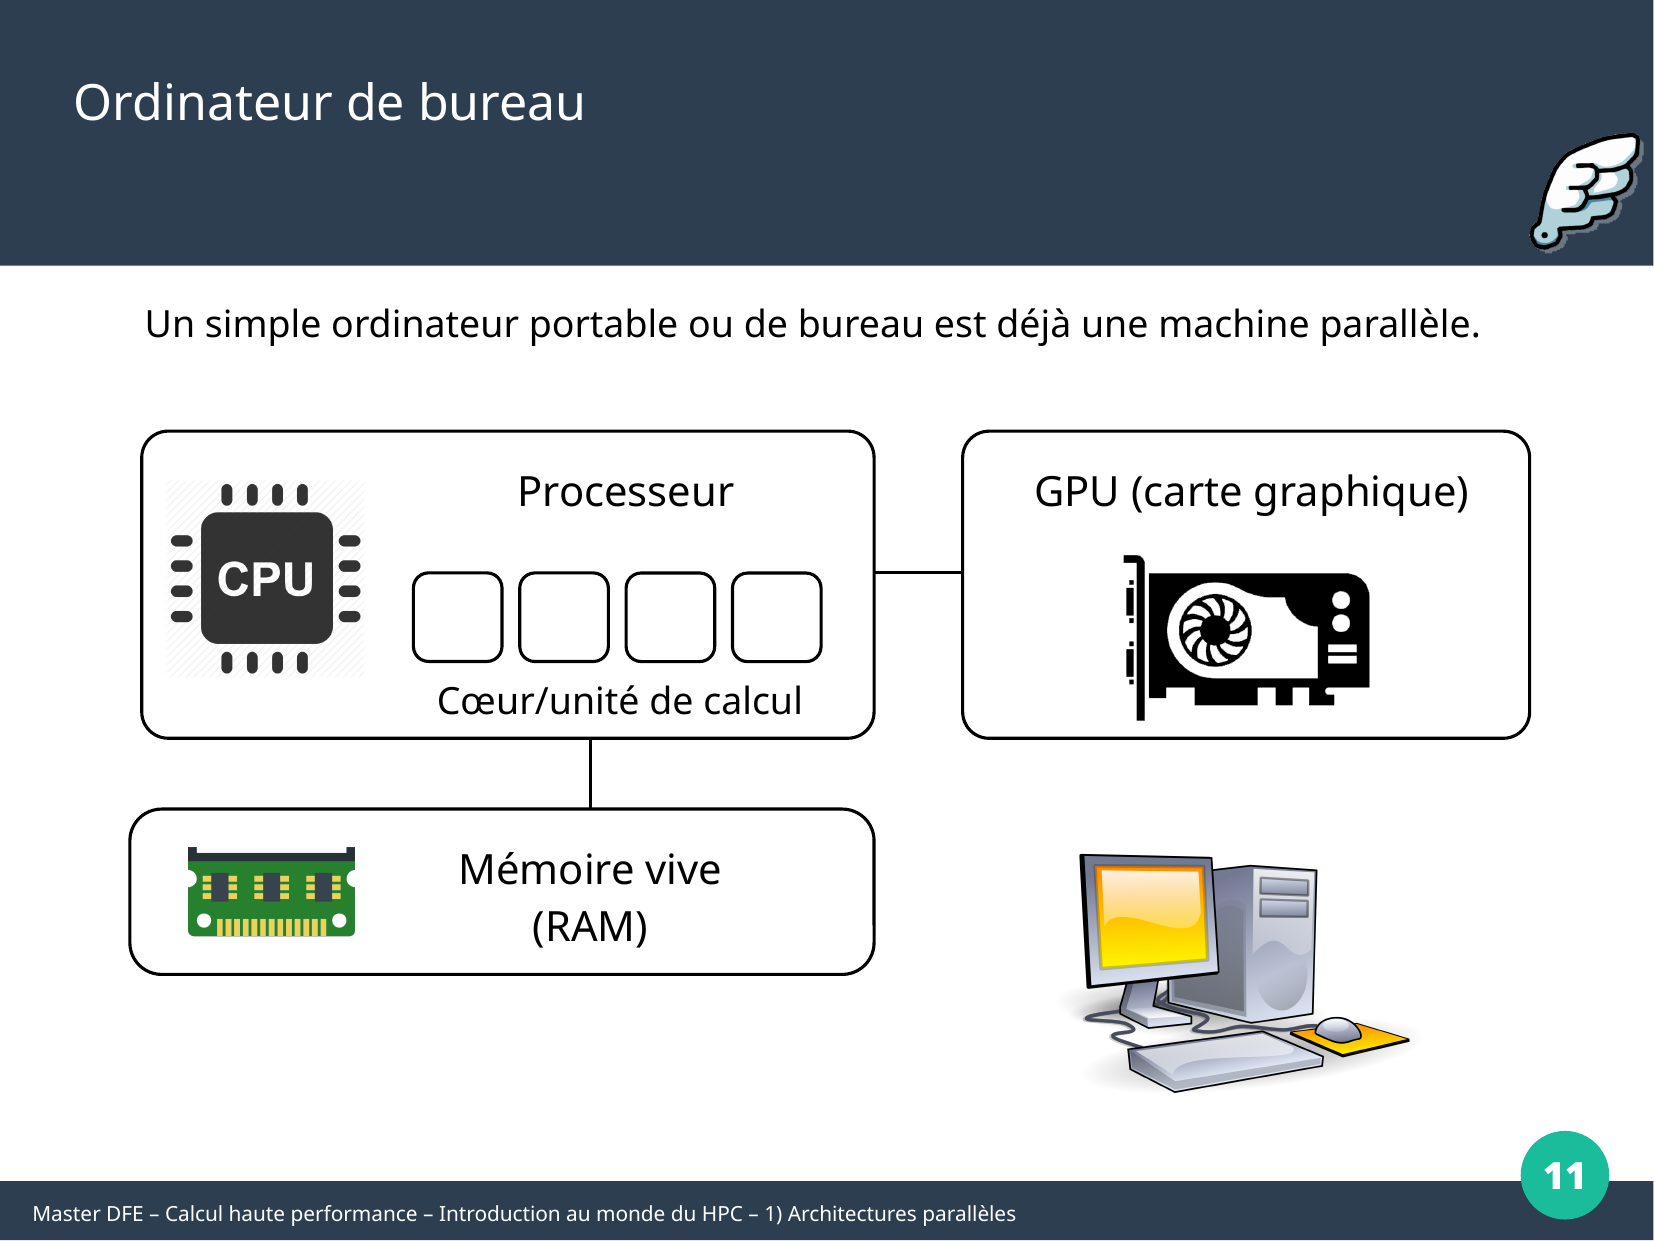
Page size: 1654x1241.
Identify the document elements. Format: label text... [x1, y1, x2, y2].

text_box GPU (carte graphique) [992, 454, 1512, 583]
picture [165, 478, 366, 679]
text_box Ordinateur de bureau [59, 59, 1619, 209]
picture [1045, 844, 1436, 1105]
picture [188, 808, 355, 975]
text_box Un simple ordinateur portable ou de bureau est déjà une machine parallèle. [129, 289, 1536, 378]
picture [1526, 131, 1644, 251]
text_box Mémoire vive (RAM) [413, 832, 768, 961]
picture [1122, 513, 1371, 762]
text_box Processeur [448, 454, 804, 527]
text_box Master DFE – Calcul haute performance – Introduction au monde du HPC – 1) Architectures parallèles [17, 1191, 1436, 1235]
text_box Cœur/unité de calcul [372, 667, 869, 739]
